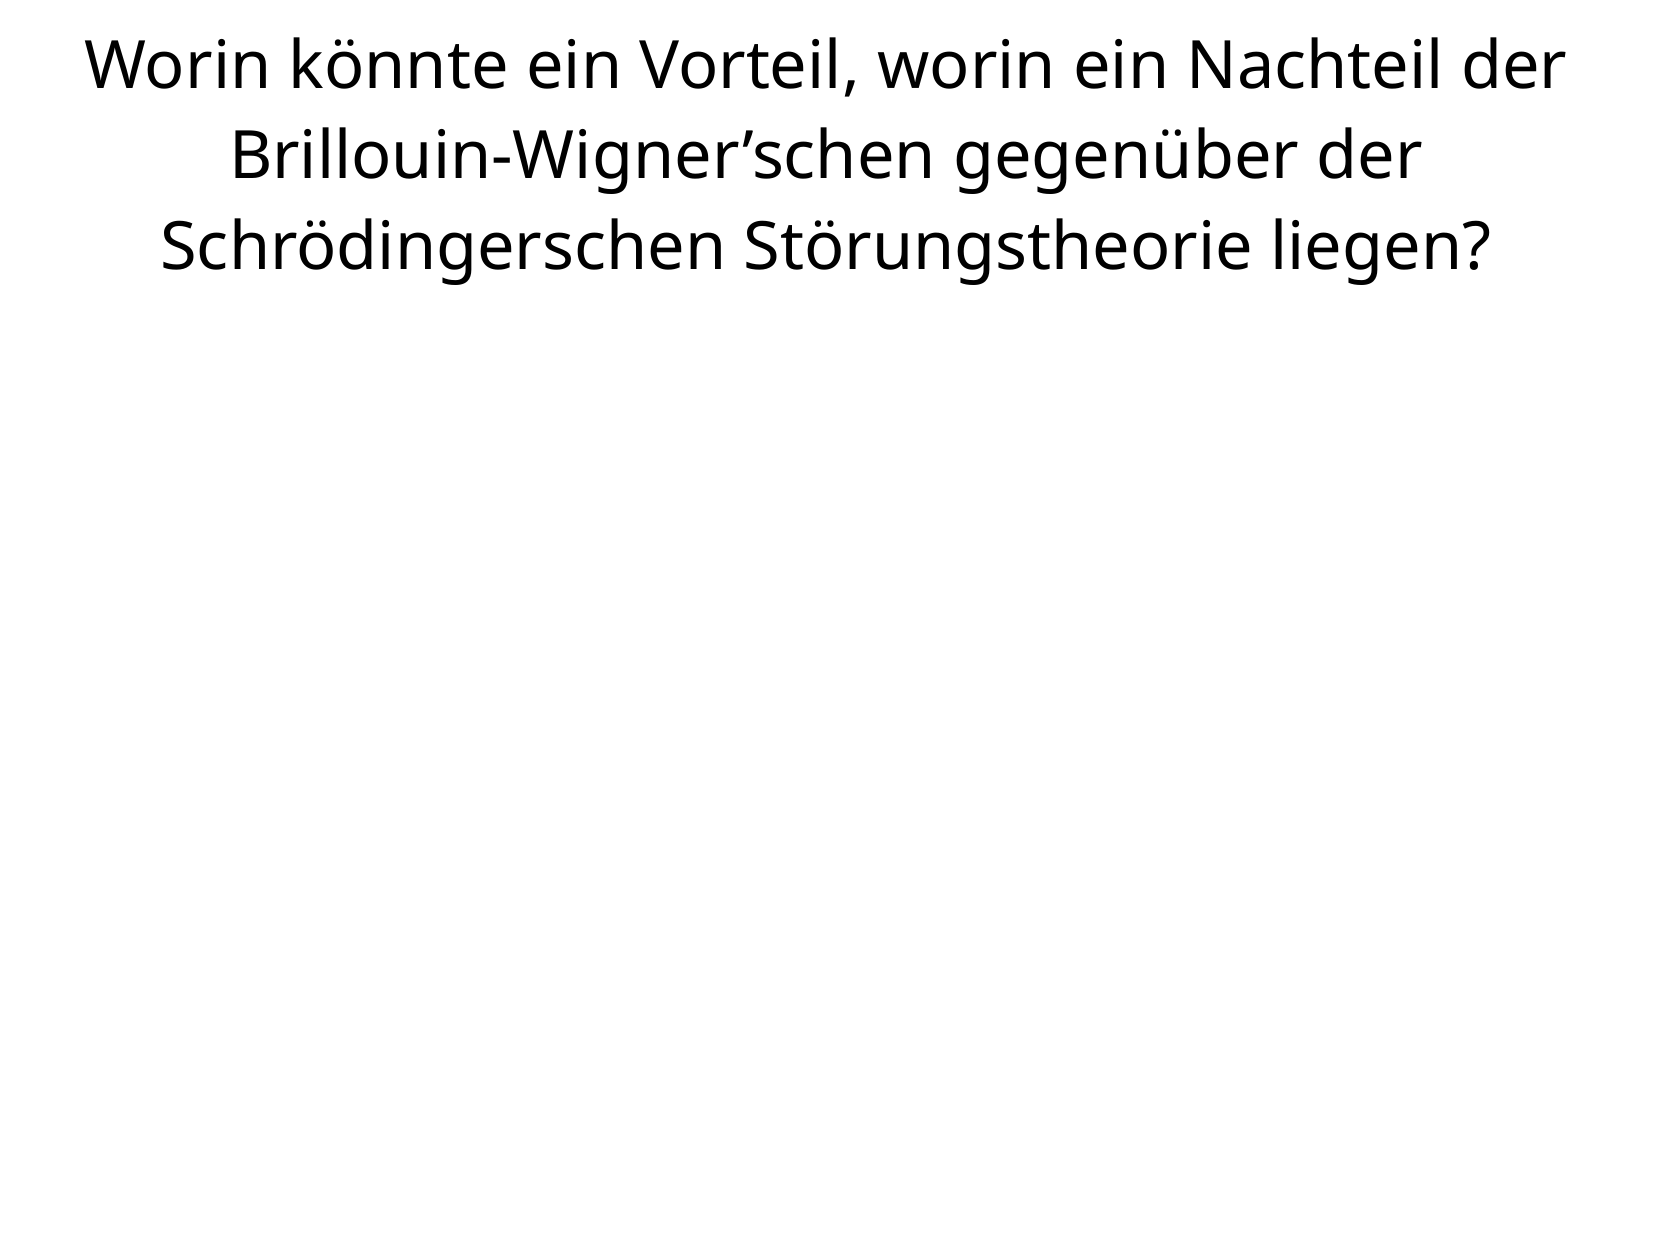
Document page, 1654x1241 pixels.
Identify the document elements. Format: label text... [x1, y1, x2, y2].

title Worin könnte ein Vorteil, worin ein Nachteil der Brillouin-Wigner’schen gegenüber der Schrödingerschen Störungstheorie liegen? [82, 19, 1571, 287]
